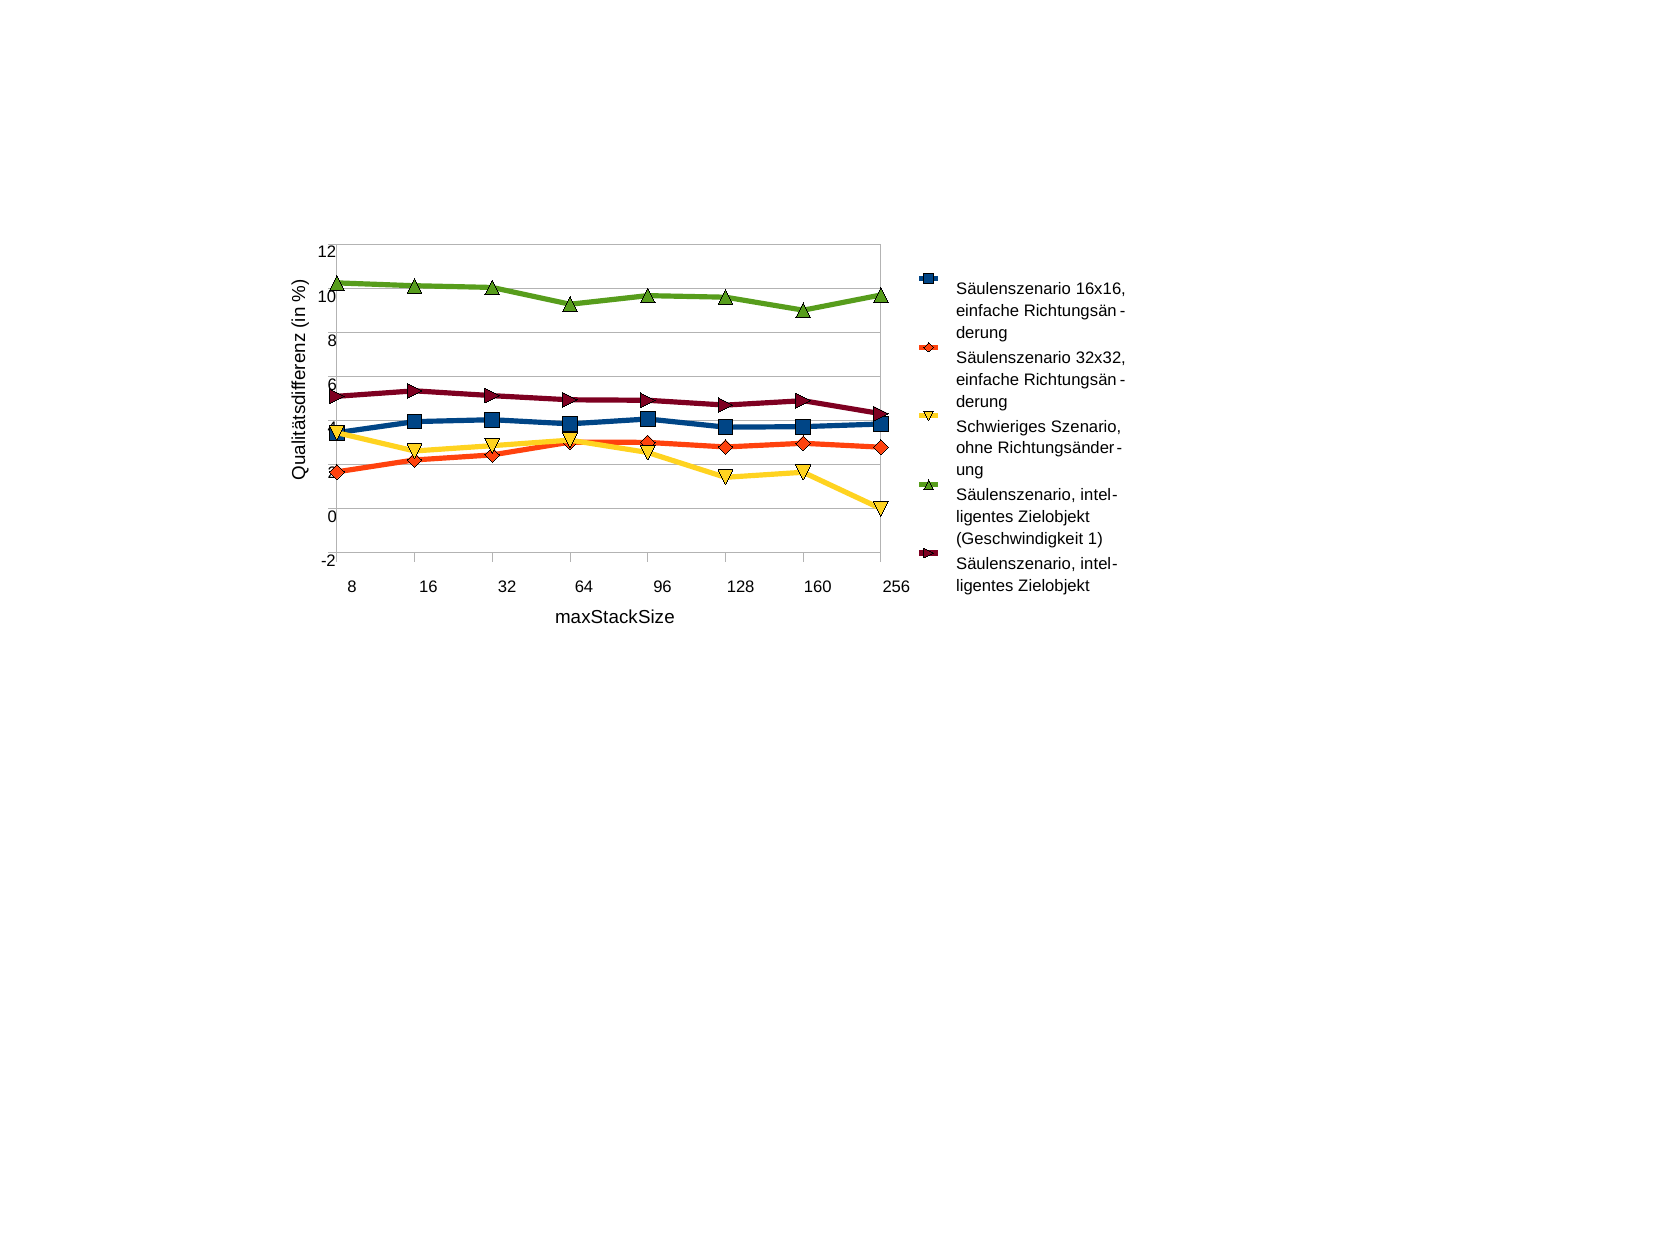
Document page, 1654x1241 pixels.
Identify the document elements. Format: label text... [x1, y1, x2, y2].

text_box 10 [317, 280, 352, 314]
text_box ligentes Zielobjekt [941, 568, 1106, 602]
text_box 256 [867, 569, 926, 604]
text_box -2 [306, 543, 351, 578]
text_box 160 [789, 569, 847, 604]
text_box [1023, 306, 1142, 340]
text_box 6 [317, 367, 352, 401]
text_box - [1097, 546, 1133, 581]
text_box Schwieriges Szenario, [941, 409, 1142, 444]
text_box einfache Richtungsän [941, 362, 1105, 397]
text_box 4 [317, 411, 352, 445]
text_box einfache Richtungsän [941, 294, 1105, 328]
text_box 64 [559, 569, 609, 599]
text_box derung [941, 384, 1023, 409]
text_box 8 [332, 569, 372, 604]
text_box 16 [404, 569, 453, 604]
text_box [1023, 375, 1142, 409]
text_box 96 [638, 569, 687, 599]
text_box maxStackSize [540, 599, 689, 635]
text_box 0 [312, 499, 352, 534]
text_box - [1097, 478, 1133, 512]
text_box - [1101, 431, 1138, 465]
text_box Säulenszenario 32x32, [941, 340, 1146, 375]
text_box ung [941, 452, 999, 478]
text_box derung [941, 315, 1023, 340]
text_box Säulenszenario, intel [941, 546, 1097, 568]
text_box ligentes Zielobjekt [941, 499, 1111, 521]
text_box - [1105, 294, 1141, 328]
text_box ohne Richtungsänder [941, 431, 1101, 465]
text_box - [1105, 362, 1141, 397]
text_box Säulenszenario, intel [941, 478, 1097, 499]
text_box 32 [483, 569, 532, 604]
text_box (Geschwindigkeit 1) [941, 521, 1118, 546]
text_box 2 [317, 456, 352, 490]
text_box 12 [303, 234, 352, 269]
text_box [244, 225, 1142, 637]
text_box 8 [317, 323, 352, 358]
text_box Qualitätsdifferenz (in %) [280, 264, 317, 495]
text_box Säulenszenario 16x16, [941, 272, 1146, 306]
text_box 128 [712, 569, 770, 604]
